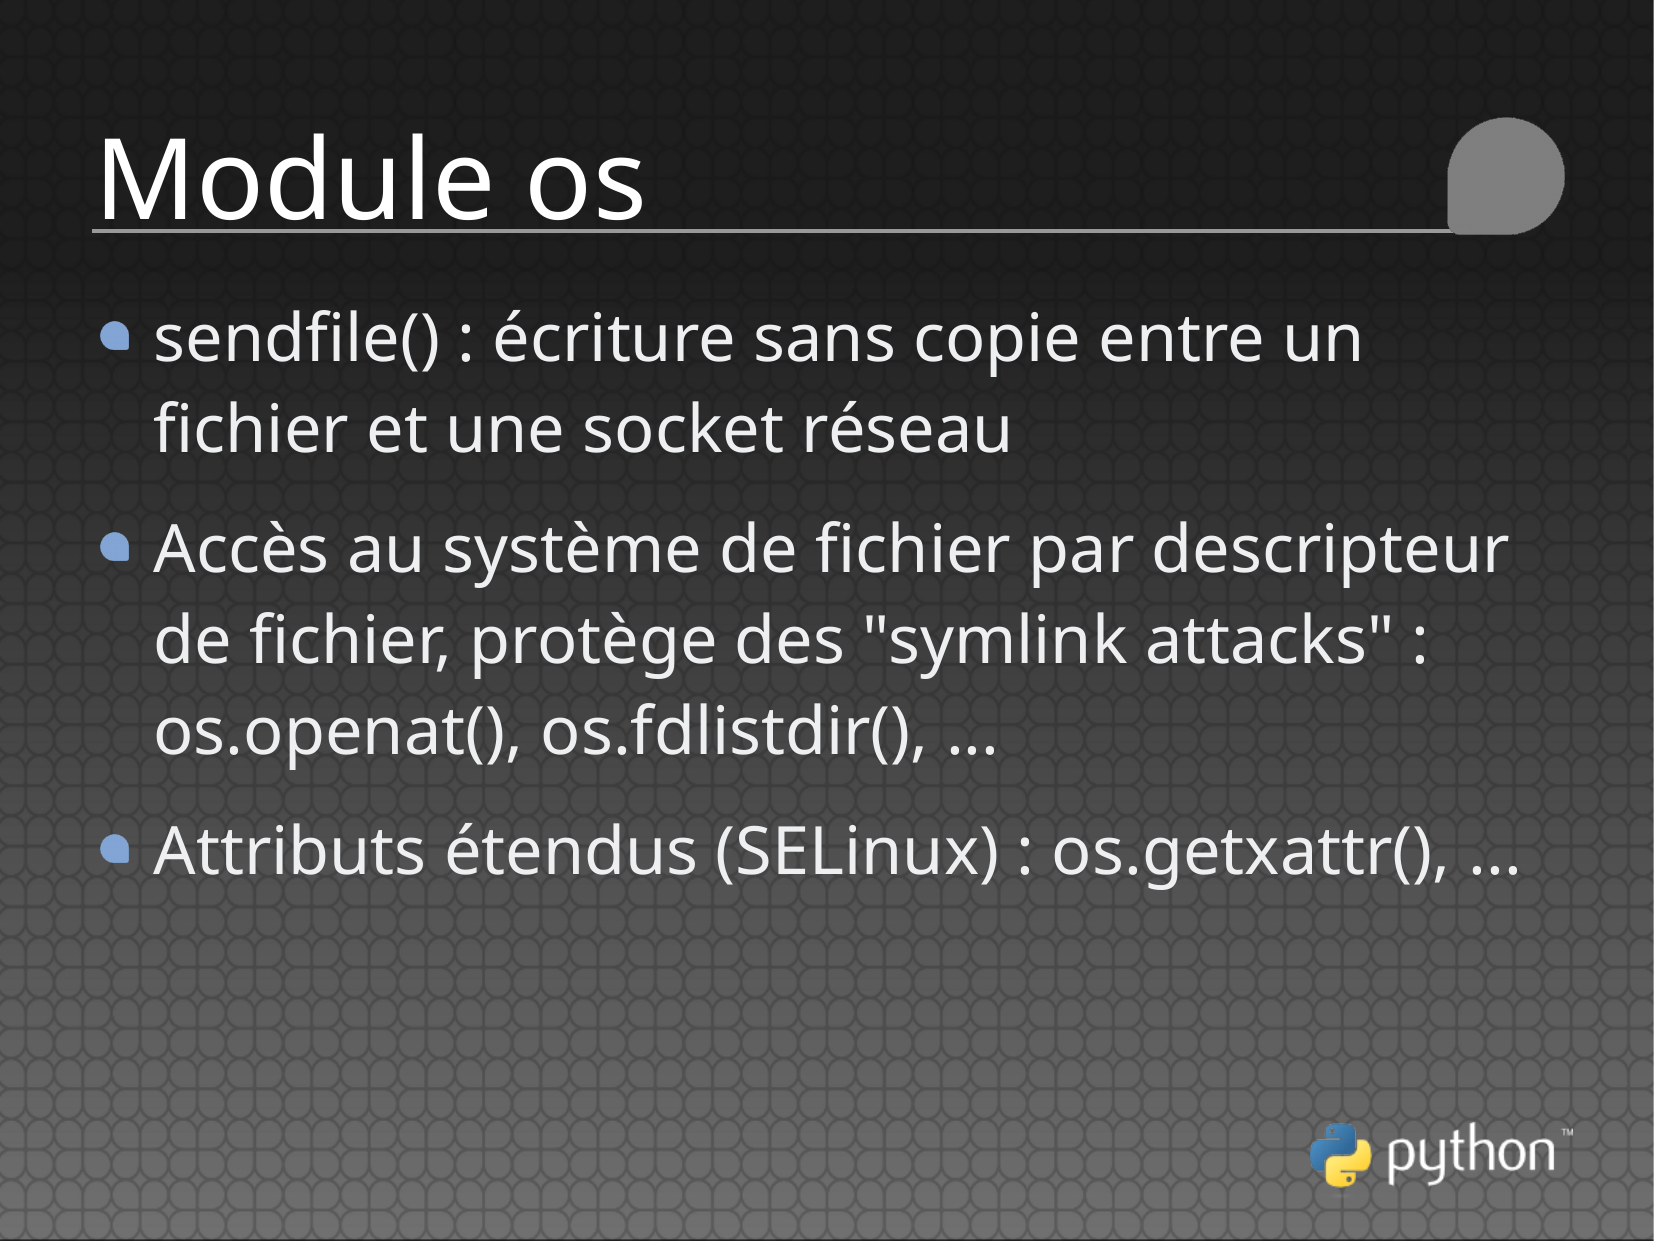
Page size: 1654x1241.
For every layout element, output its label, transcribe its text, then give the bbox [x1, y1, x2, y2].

title Module os [94, 100, 1426, 251]
picture [0, 0, 1654, 1241]
list sendfile() : écriture sans copie entre un fichier et une socket réseau Accès au système de fichier par descripteur de fichier, protège des "symlink attacks" : os.openat(), os.fdlistdir(), ... Attributs étendus (SELinux) : os.getxattr(), ... [82, 290, 1571, 1094]
